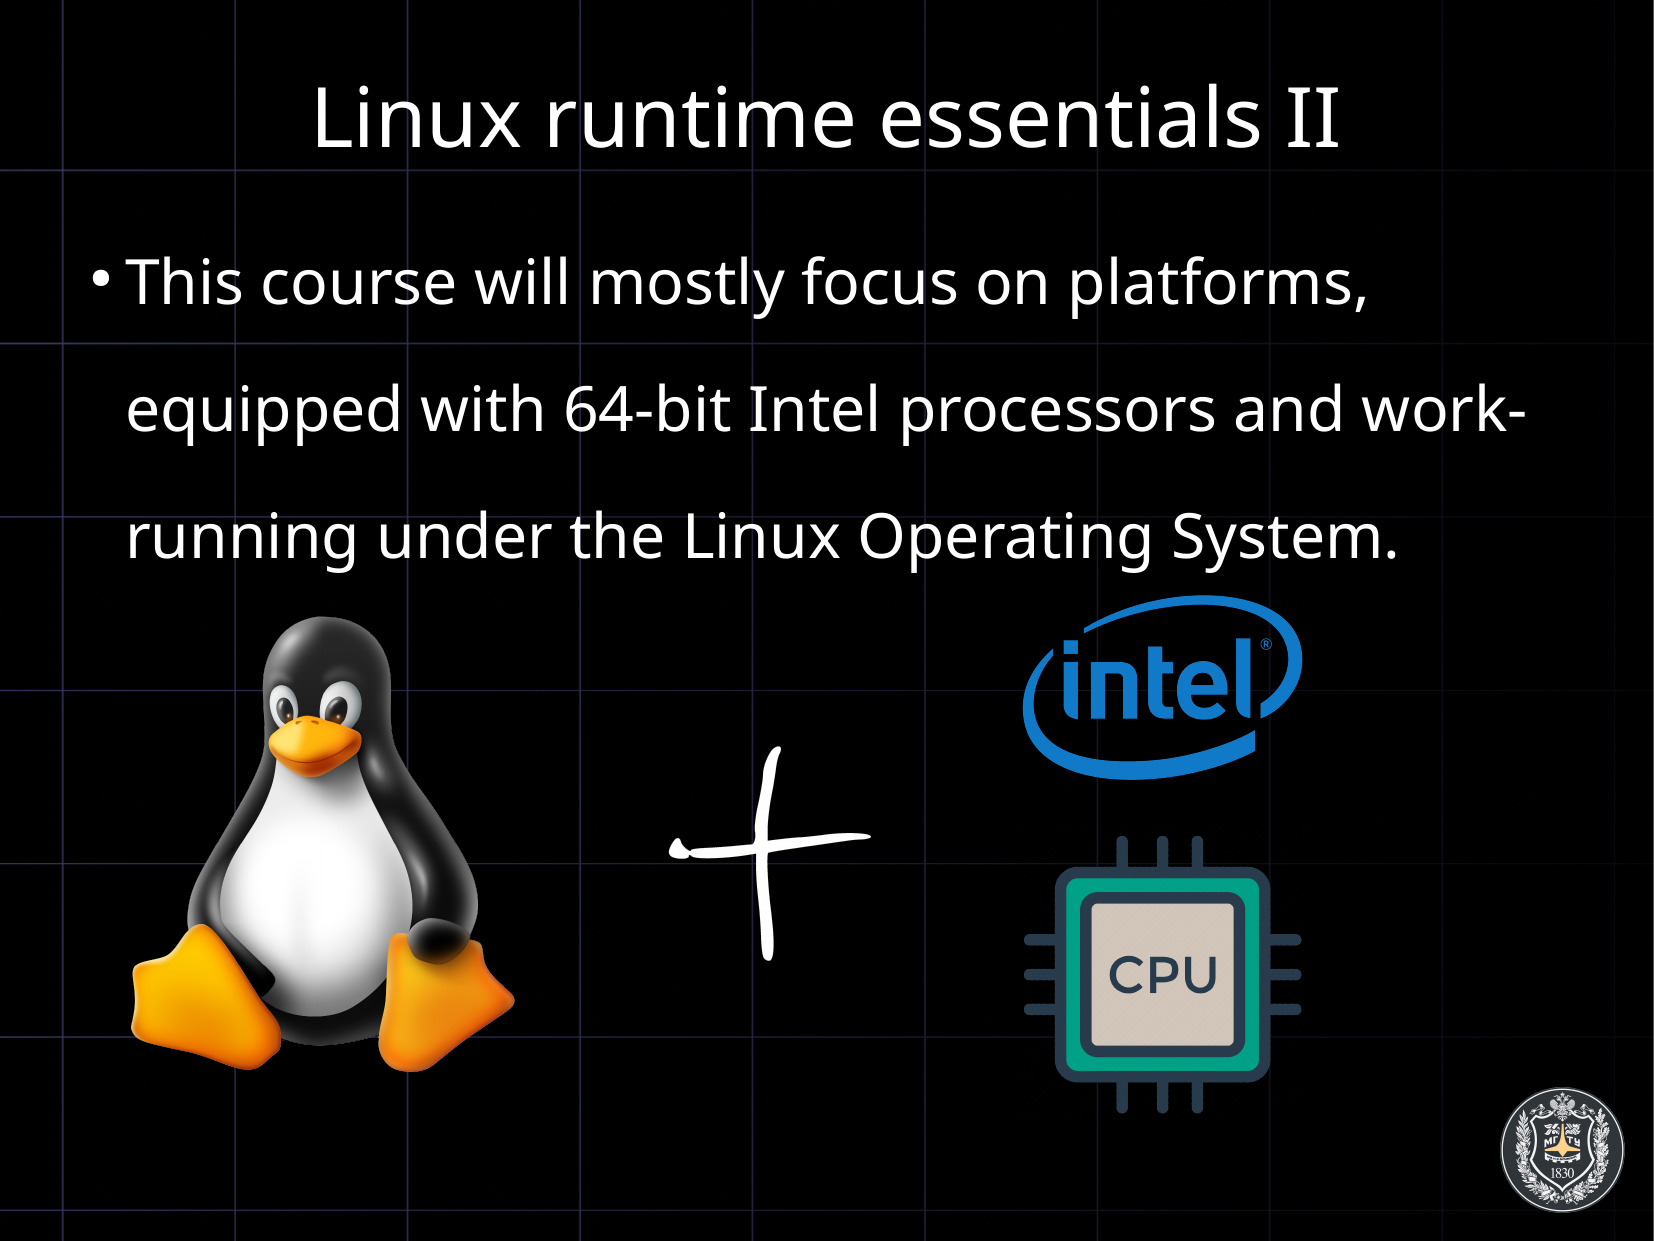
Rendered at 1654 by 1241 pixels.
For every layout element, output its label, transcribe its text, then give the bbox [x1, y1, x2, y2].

picture [0, 0, 1654, 1241]
title Linux runtime essentials II [82, 37, 1571, 187]
text_box This course will mostly focus on platforms, equipped with 64-bit Intel processors and work-running under the Linux Operating System. [75, 187, 1576, 526]
